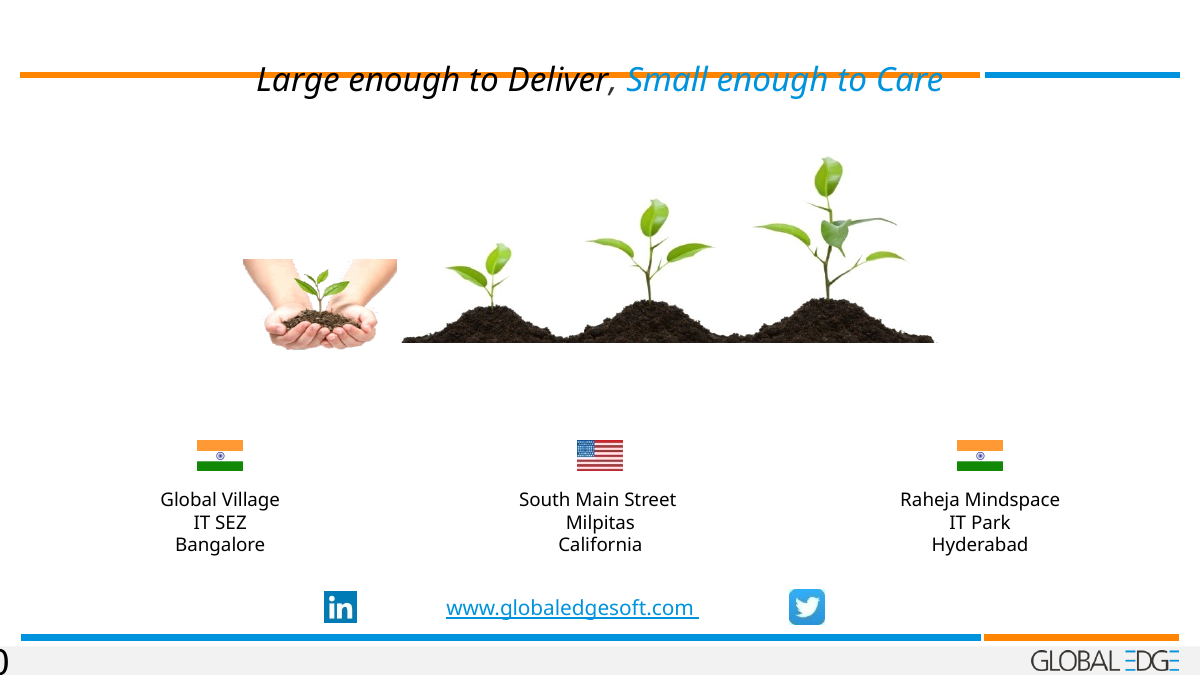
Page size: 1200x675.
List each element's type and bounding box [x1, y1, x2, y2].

picture [789, 589, 825, 625]
picture [337, 603, 353, 619]
picture [577, 440, 623, 471]
picture [329, 596, 334, 619]
picture [957, 440, 1003, 471]
picture [243, 117, 957, 350]
picture [1031, 650, 1179, 671]
picture [197, 440, 243, 471]
